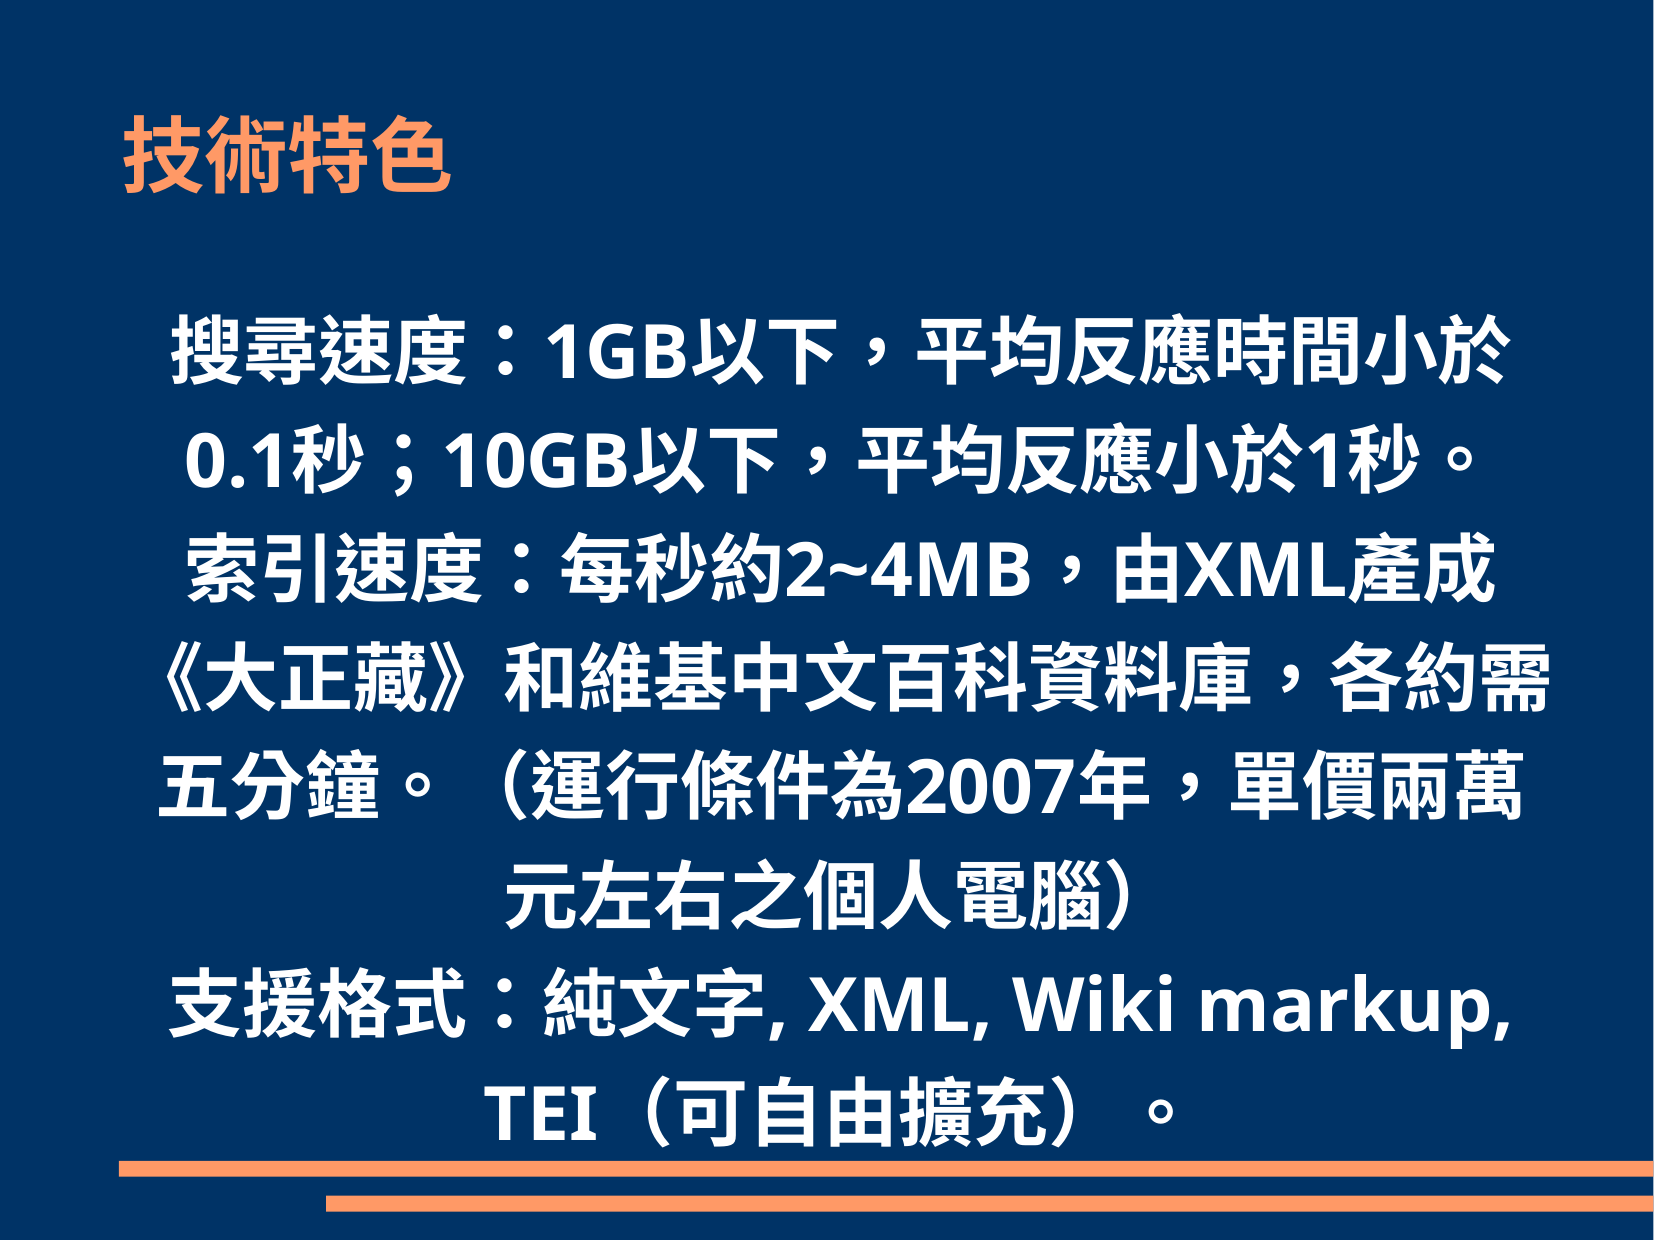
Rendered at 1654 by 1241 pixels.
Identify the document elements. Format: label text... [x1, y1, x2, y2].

subtitle 搜尋速度：1GB以下，平均反應時間小於0.1秒；10GB以下，平均反應小於1秒。 索引速度：每秒約2~4MB，由XML產成《大正藏》和維基中文百科資料庫，各約需五分鐘。（運行條件為2007年，單價兩萬元左右之個人電腦） 支援格式：純文字, XML, Wiki markup, TEI（可自由擴充）。 [121, 322, 1561, 1132]
title 技術特色 [121, 46, 1534, 254]
